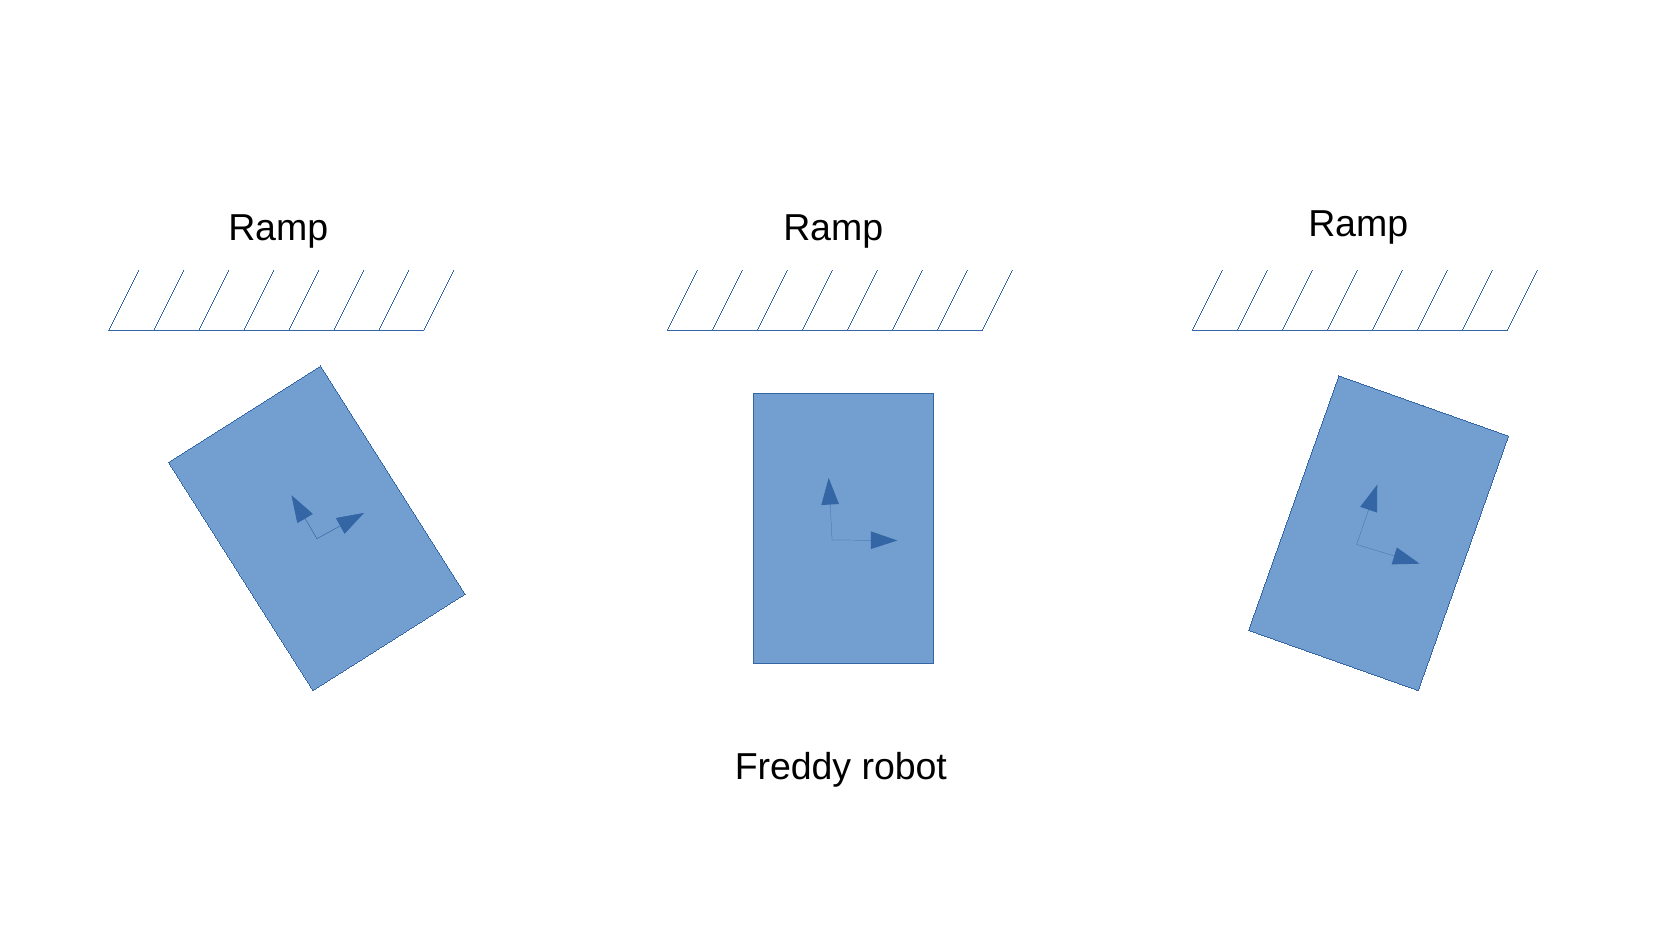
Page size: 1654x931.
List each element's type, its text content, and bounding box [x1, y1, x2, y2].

text_box [168, 365, 466, 691]
text_box Ramp [1293, 195, 1444, 253]
text_box Freddy robot [720, 738, 1006, 811]
text_box [753, 393, 934, 664]
text_box Ramp [768, 198, 919, 256]
text_box Ramp [213, 198, 364, 256]
text_box [1248, 375, 1509, 691]
